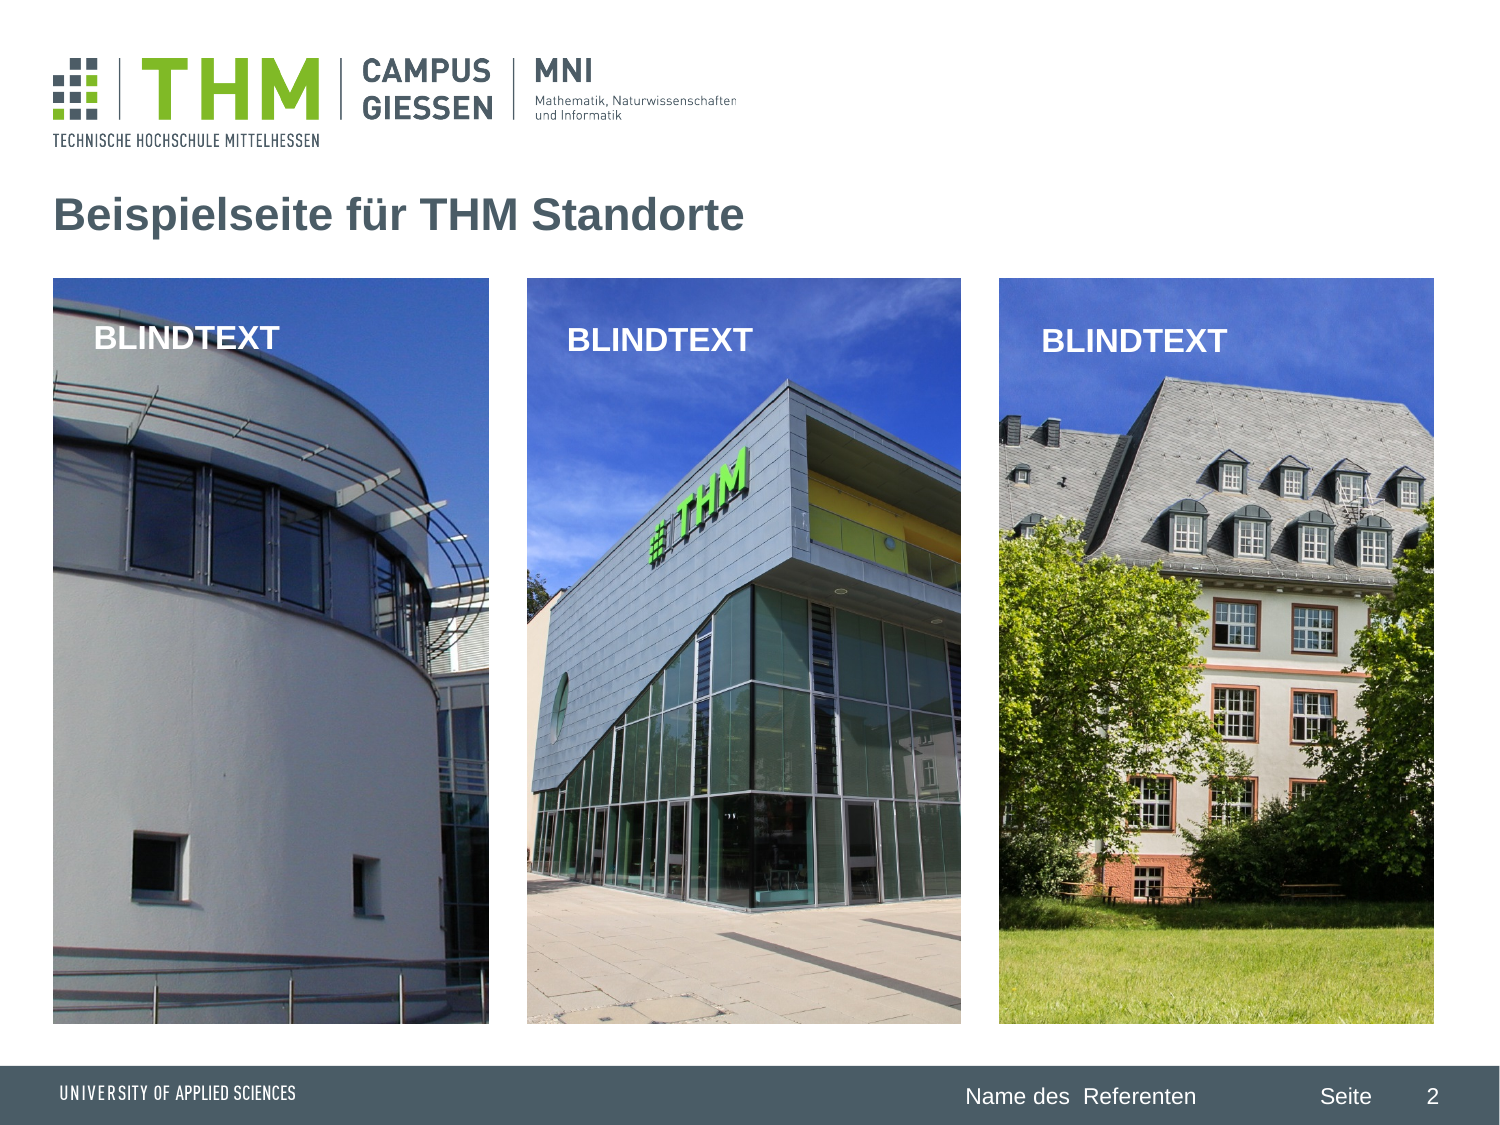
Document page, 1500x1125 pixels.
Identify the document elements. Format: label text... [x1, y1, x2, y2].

slide_number <number> [1376, 1073, 1455, 1118]
picture [53, 58, 736, 147]
picture [527, 278, 961, 1024]
title Beispielseite für THM Standorte [53, 177, 1447, 272]
list BLINDTEXT [93, 308, 475, 412]
list BLINDTEXT [566, 310, 961, 433]
picture [999, 278, 1434, 1024]
list BLINDTEXT [1041, 311, 1434, 445]
picture [53, 278, 489, 1024]
picture [59, 1082, 296, 1104]
